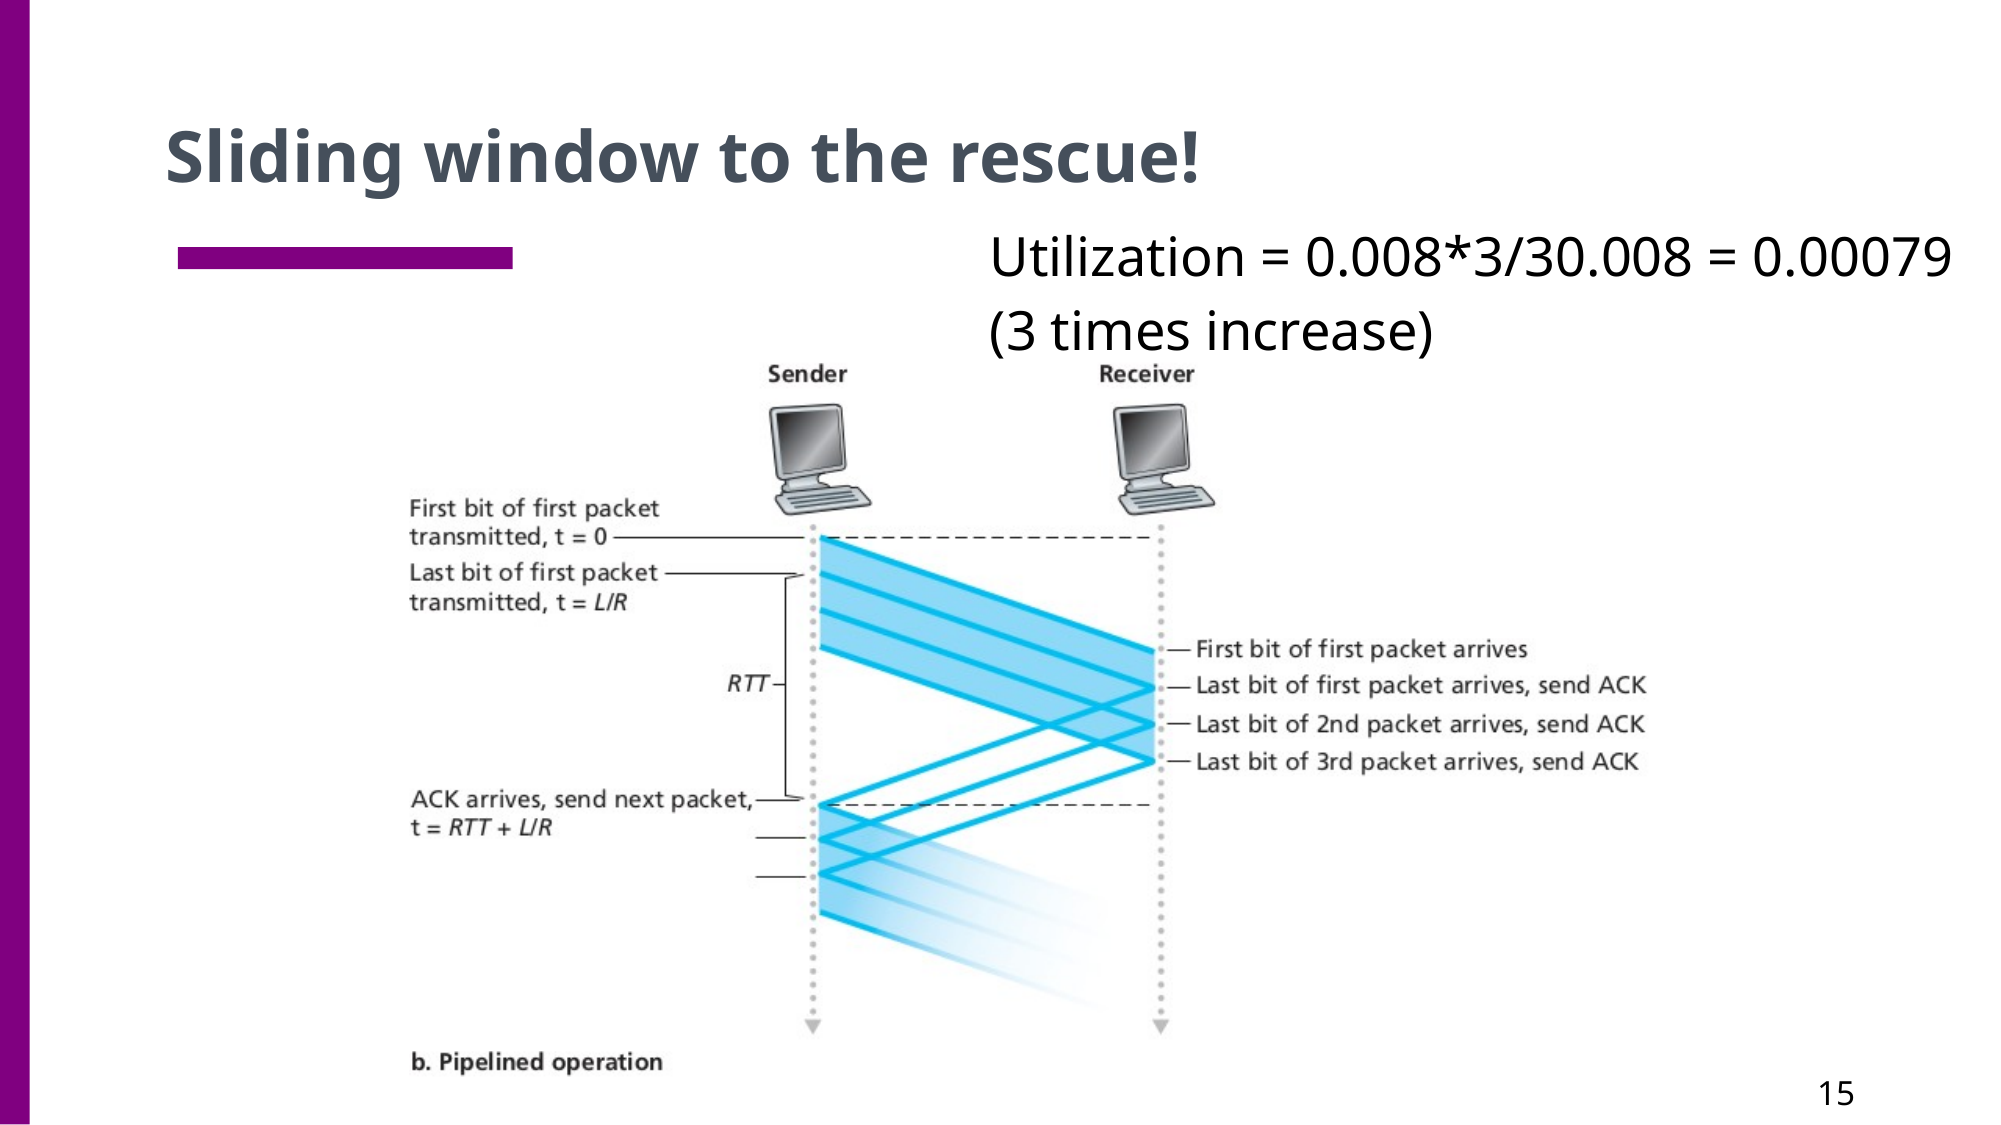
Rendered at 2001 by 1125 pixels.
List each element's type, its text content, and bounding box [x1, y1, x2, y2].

text_box Utilization = 0.008*3/30.008 = 0.00079 (3 times increase) [975, 211, 1971, 425]
picture [347, 326, 1711, 1111]
text_box Sliding window to the rescue! [151, 0, 1849, 212]
